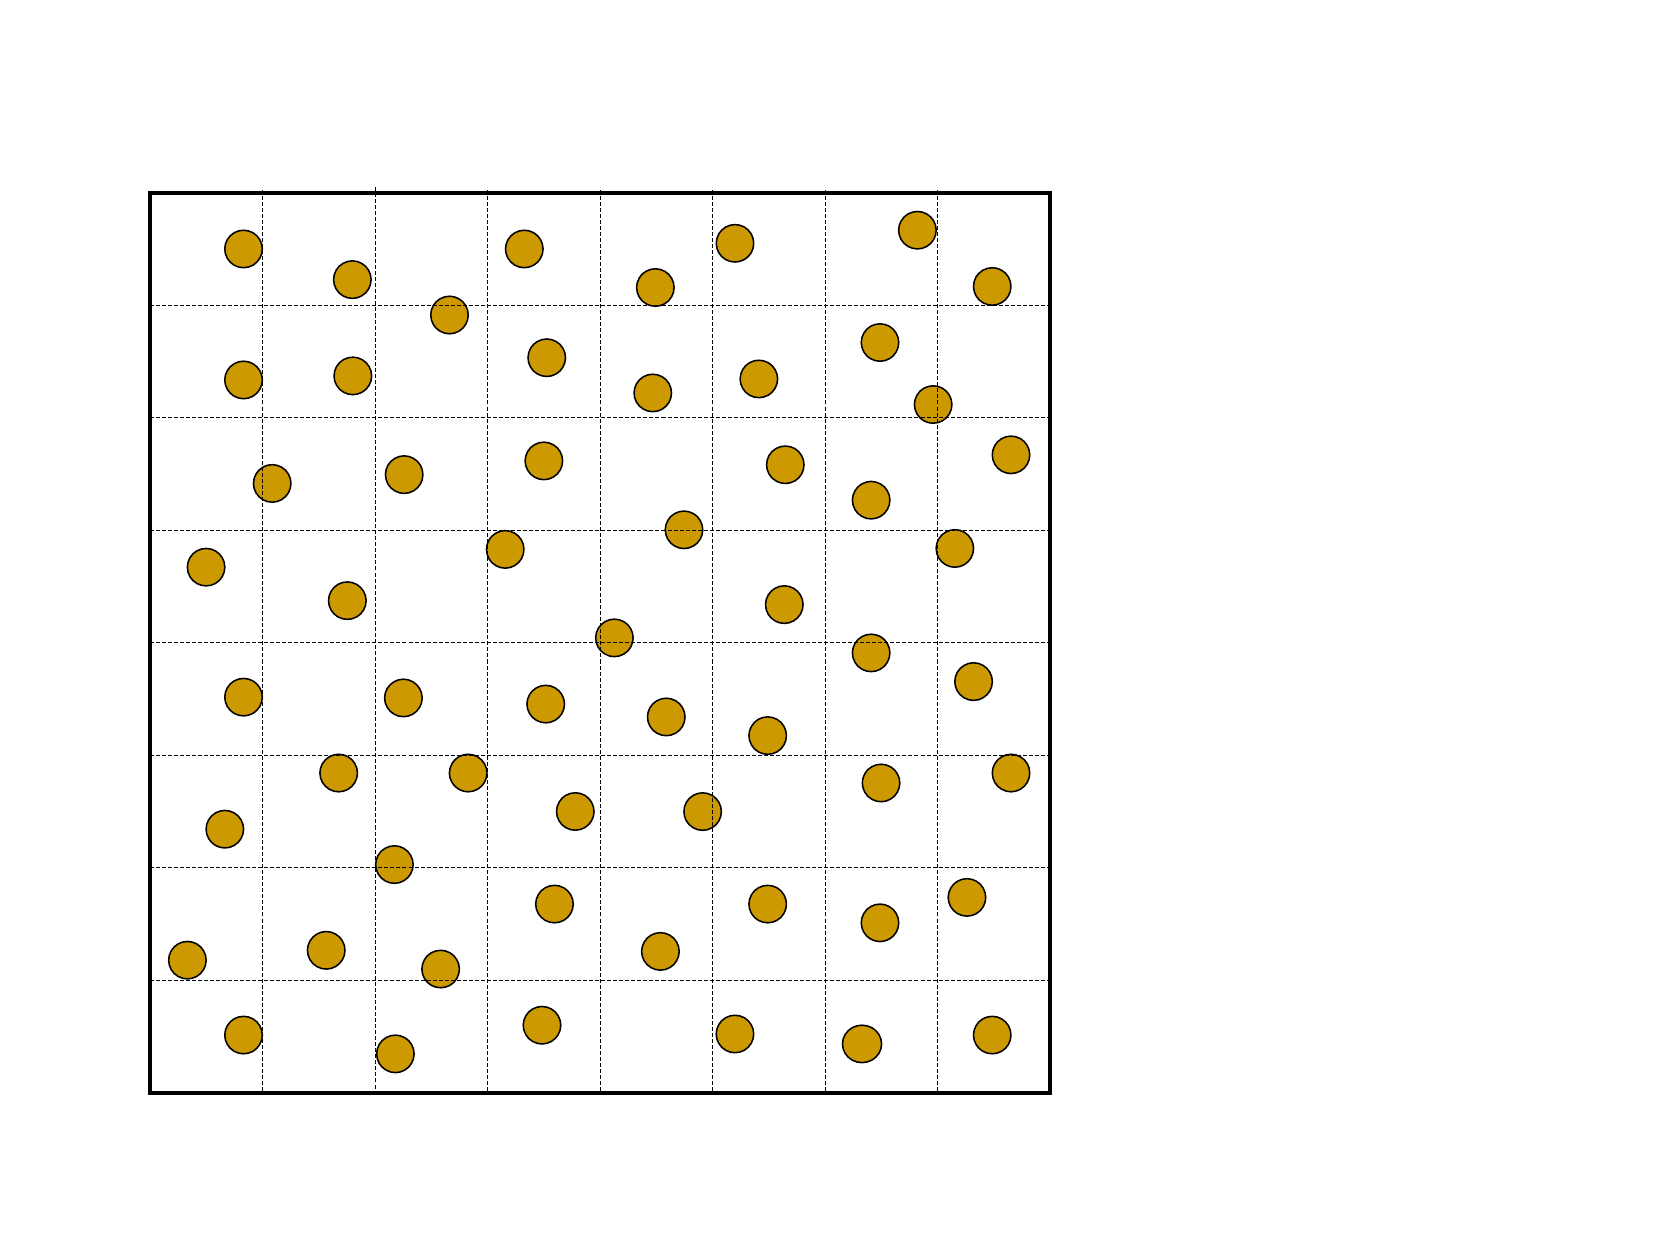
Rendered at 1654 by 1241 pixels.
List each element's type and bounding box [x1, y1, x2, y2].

text_box [384, 679, 423, 717]
text_box [526, 685, 565, 723]
text_box [716, 1015, 754, 1053]
text_box [973, 267, 1011, 306]
text_box [595, 619, 634, 657]
text_box [224, 230, 263, 268]
text_box [253, 464, 291, 503]
text_box [647, 698, 686, 736]
text_box [954, 662, 993, 701]
text_box [523, 1006, 561, 1044]
text_box [766, 446, 805, 484]
text_box [206, 810, 244, 848]
text_box [334, 357, 372, 395]
text_box [748, 885, 787, 923]
text_box [430, 296, 469, 334]
text_box [683, 792, 722, 831]
text_box [224, 1016, 263, 1054]
text_box [665, 511, 703, 549]
text_box [168, 941, 207, 979]
text_box [936, 529, 974, 568]
text_box [224, 678, 263, 716]
text_box [914, 385, 952, 424]
text_box [862, 764, 900, 802]
text_box [852, 634, 890, 672]
text_box [898, 211, 937, 249]
text_box [641, 932, 680, 971]
text_box [634, 374, 672, 412]
text_box [525, 442, 563, 480]
text_box [716, 224, 754, 263]
text_box [535, 885, 574, 923]
text_box [636, 268, 675, 307]
text_box [992, 436, 1030, 474]
text_box [528, 338, 566, 377]
text_box [376, 1035, 415, 1073]
text_box [861, 323, 899, 362]
text_box [385, 455, 423, 494]
text_box [992, 754, 1030, 792]
text_box [421, 950, 460, 988]
text_box [765, 585, 804, 624]
text_box [328, 581, 367, 620]
text_box [449, 754, 487, 792]
text_box [748, 716, 787, 755]
text_box [187, 548, 225, 586]
text_box [842, 1025, 882, 1063]
text_box [861, 904, 899, 942]
text_box [486, 530, 524, 569]
text_box [740, 360, 778, 398]
text_box [948, 878, 986, 917]
text_box [224, 361, 263, 399]
text_box [375, 845, 414, 884]
text_box [852, 481, 890, 519]
text_box [319, 754, 358, 792]
text_box [556, 792, 595, 831]
text_box [973, 1016, 1011, 1054]
text_box [307, 931, 346, 970]
text_box [505, 230, 544, 268]
text_box [333, 260, 372, 299]
